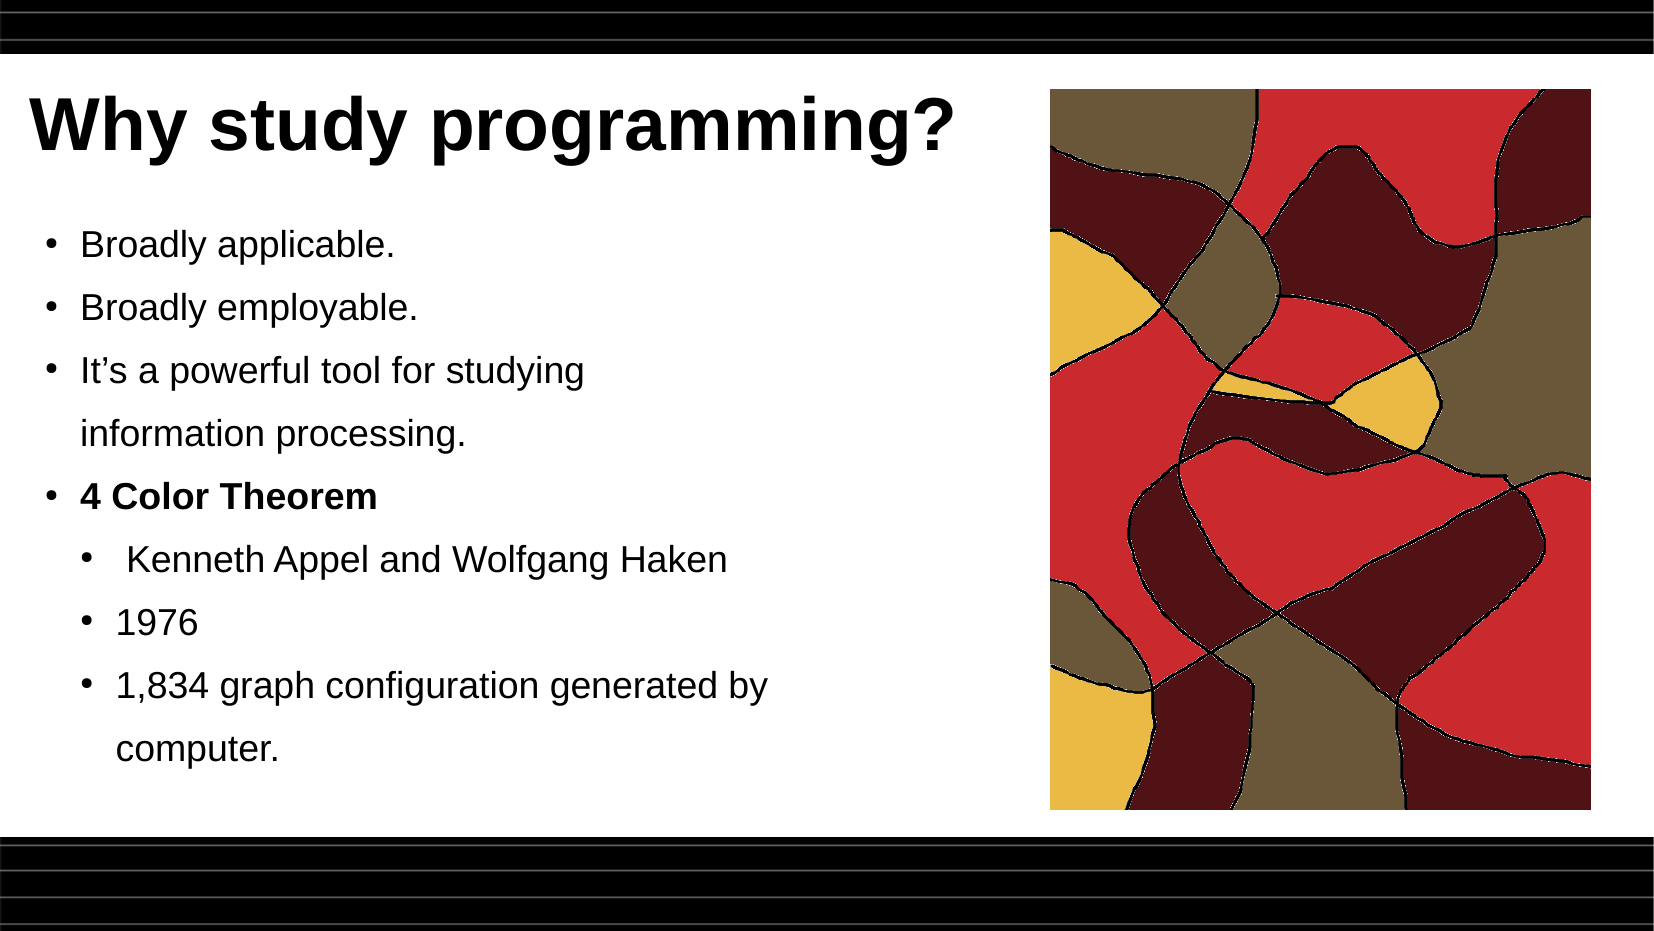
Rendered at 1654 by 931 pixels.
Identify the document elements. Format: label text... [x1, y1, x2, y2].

text_box Broadly applicable. Broadly employable. It’s a powerful tool for studying information processing. 4 Color Theorem Kenneth Appel and Wolfgang Haken 1976 1,834 graph configuration generated by computer. [30, 195, 796, 777]
picture [0, 837, 1654, 931]
text_box Why study programming? [15, 75, 1591, 174]
picture [1050, 89, 1591, 811]
picture [0, 0, 1654, 54]
